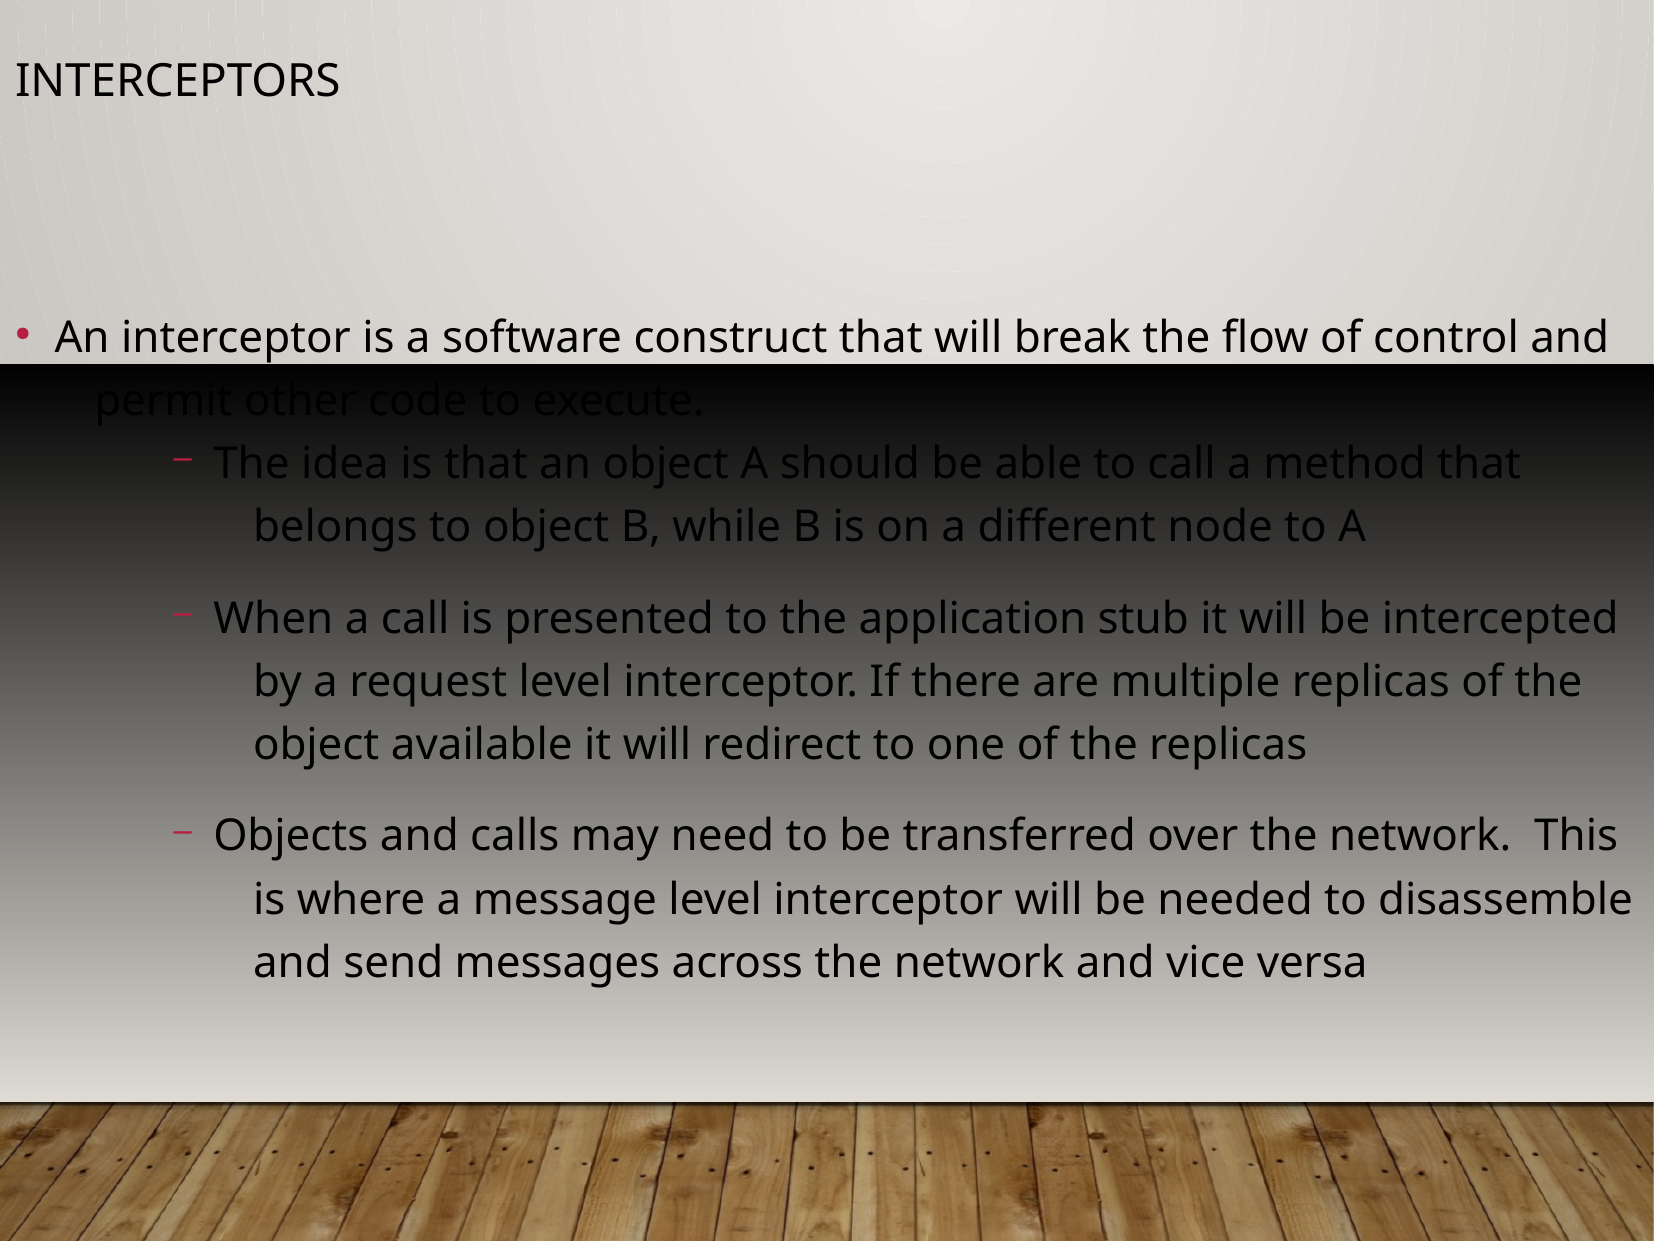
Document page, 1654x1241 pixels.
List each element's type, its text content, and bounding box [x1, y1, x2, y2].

list An interceptor is a software construct that will break the flow of control and permit other code to execute. The idea is that an object A should be able to call a method that belongs to object B, while B is on a different node to A When a call is presented to the application stub it will be intercepted by a request level interceptor. If there are multiple replicas of the object available it will redirect to one of the replicas Objects and calls may need to be transferred over the network. This is where a message level interceptor will be needed to disassemble and send messages across the network and vice versa [0, 290, 1654, 1010]
title Interceptors [0, 49, 1654, 257]
